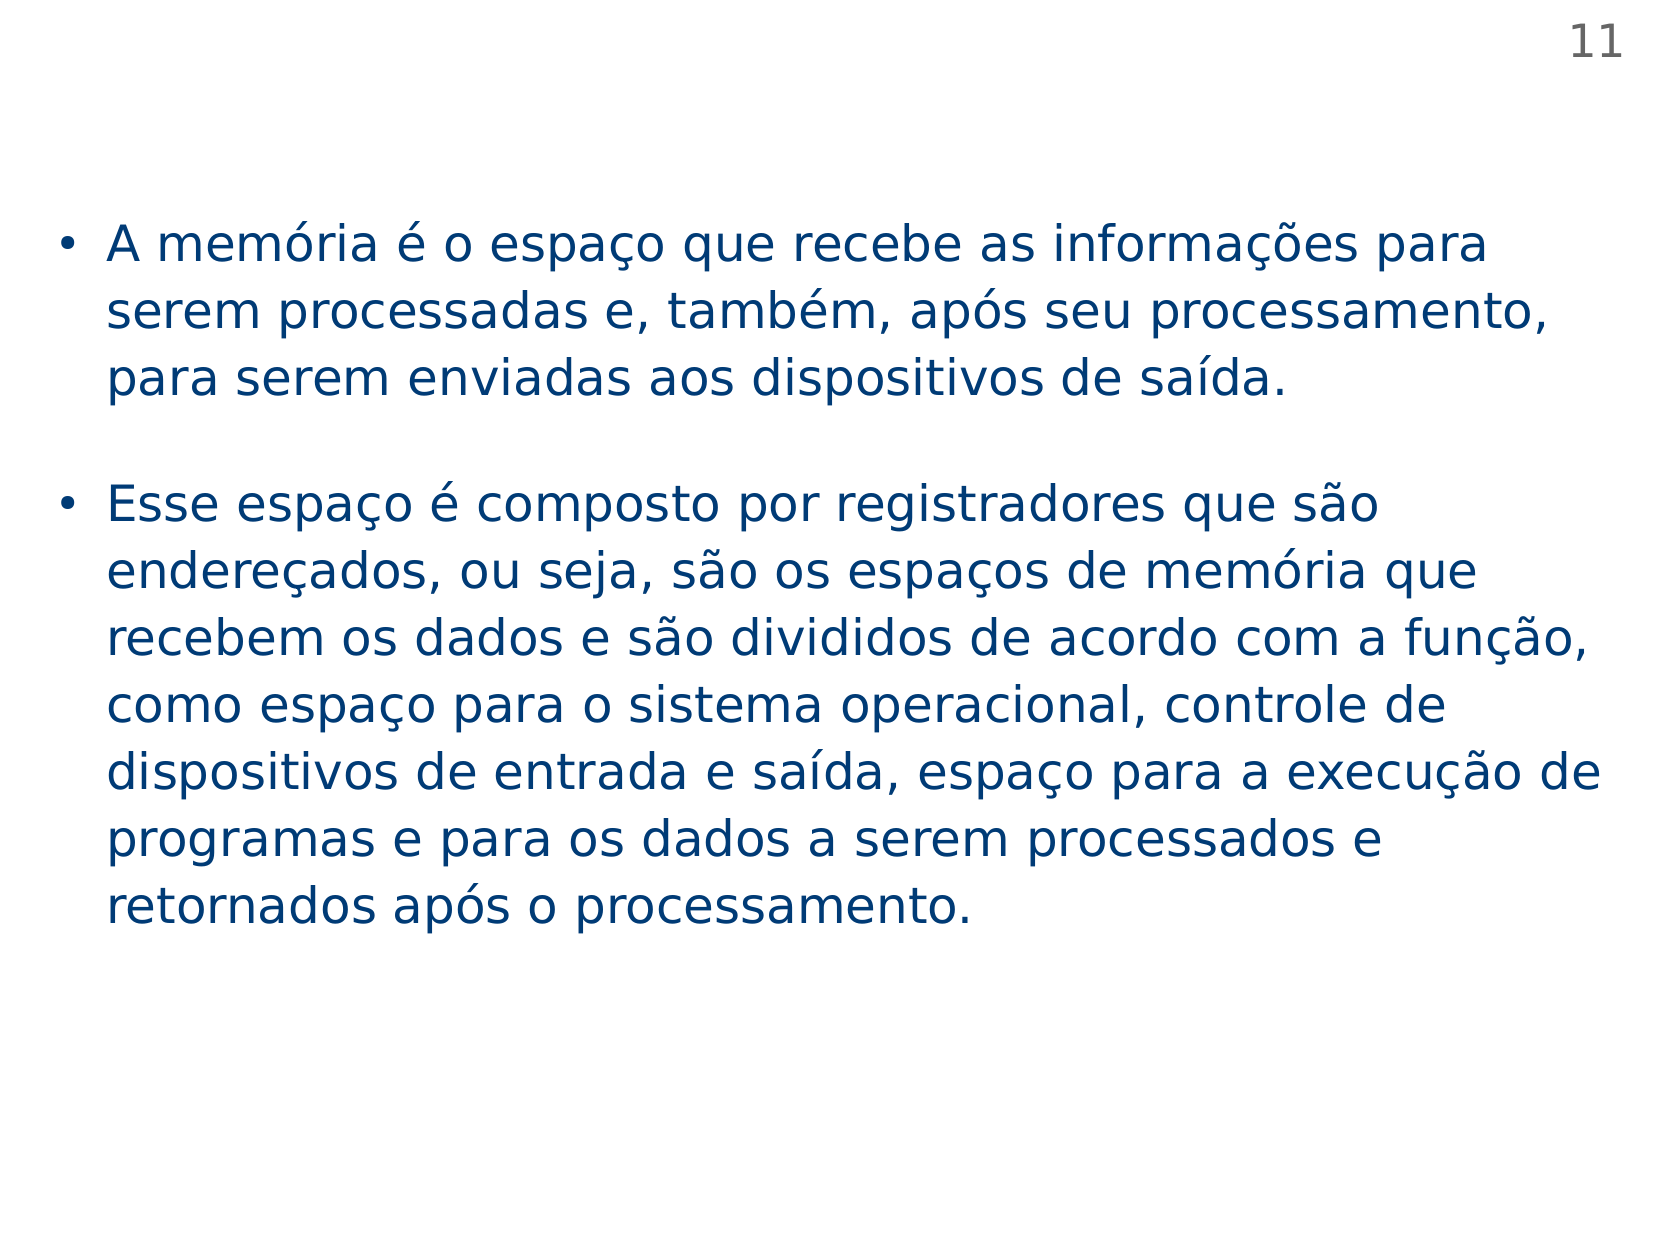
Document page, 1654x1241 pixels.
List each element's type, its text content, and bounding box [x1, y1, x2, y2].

list A memória é o espaço que recebe as informações para serem processadas e, também, após seu processamento, para serem enviadas aos dispositivos de saída. Esse espaço é composto por registradores que são endereçados, ou seja, são os espaços de memória que recebem os dados e são divididos de acordo com a função, como espaço para o sistema operacional, controle de dispositivos de entrada e saída, espaço para a execução de programas e para os dados a serem processados e retornados após o processamento. [59, 206, 1625, 1211]
